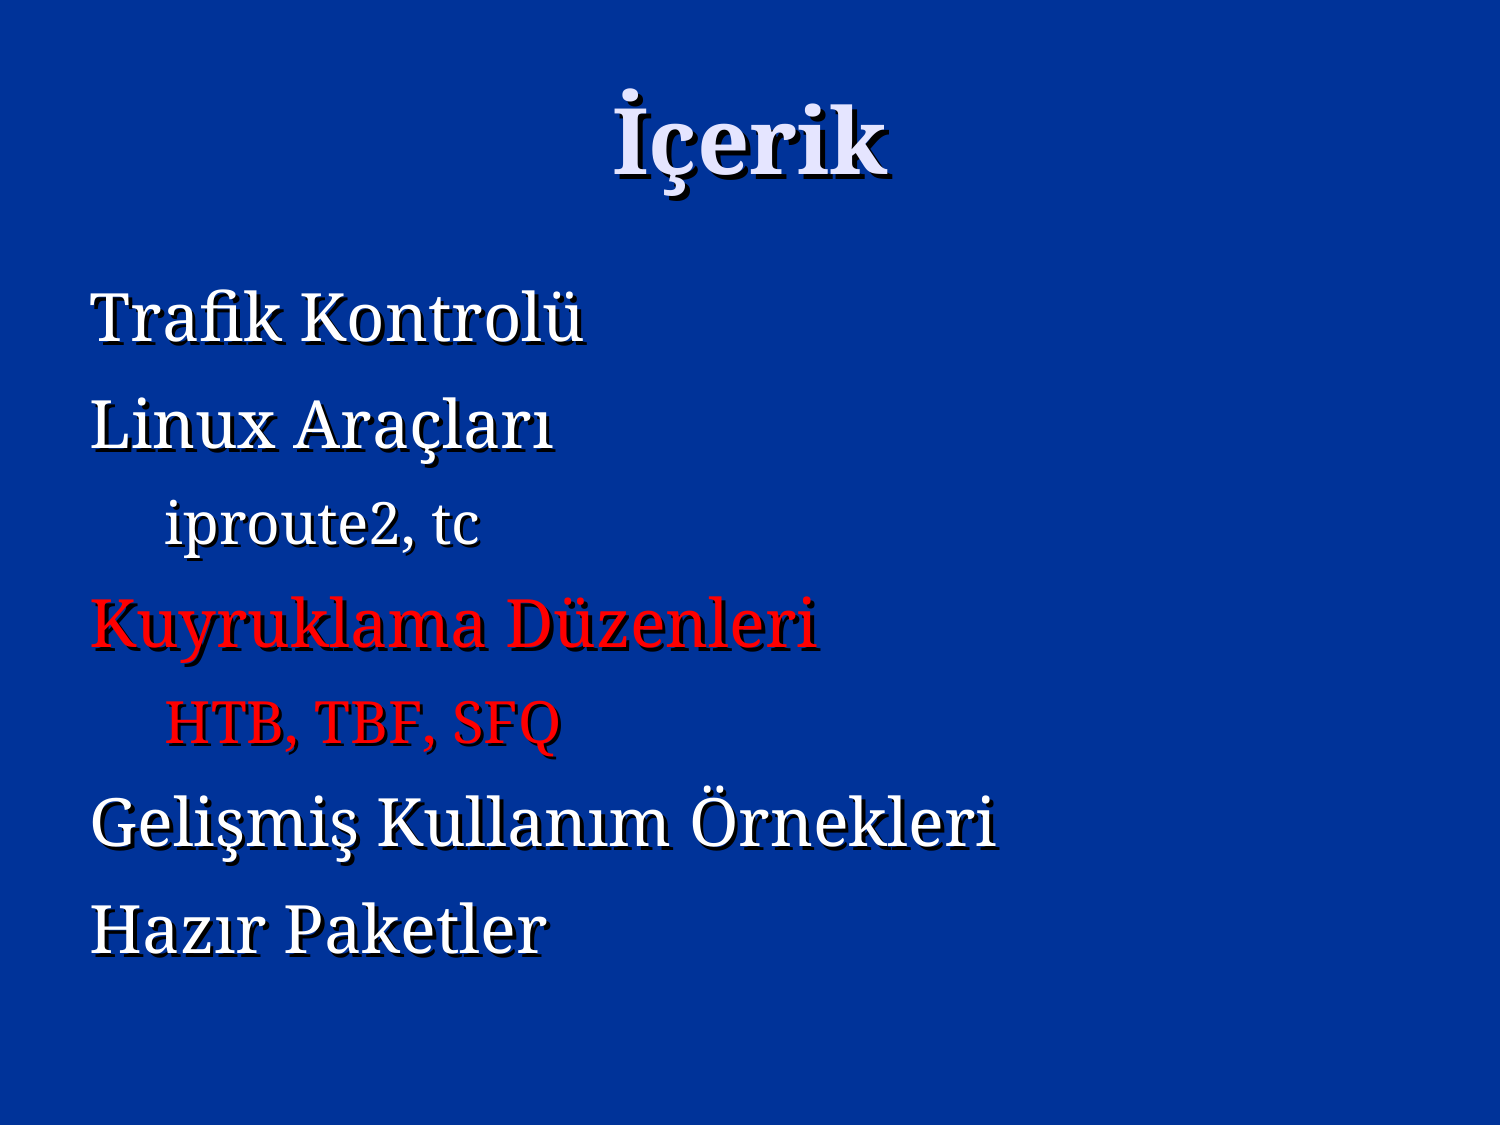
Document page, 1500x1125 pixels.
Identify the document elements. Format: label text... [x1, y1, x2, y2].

title İçerik [75, 45, 1426, 233]
list Trafik Kontrolü Linux Araçları iproute2, tc Kuyruklama Düzenleri HTB, TBF, SFQ Gelişmiş Kullanım Örnekleri Hazır Paketler [75, 262, 1426, 1006]
